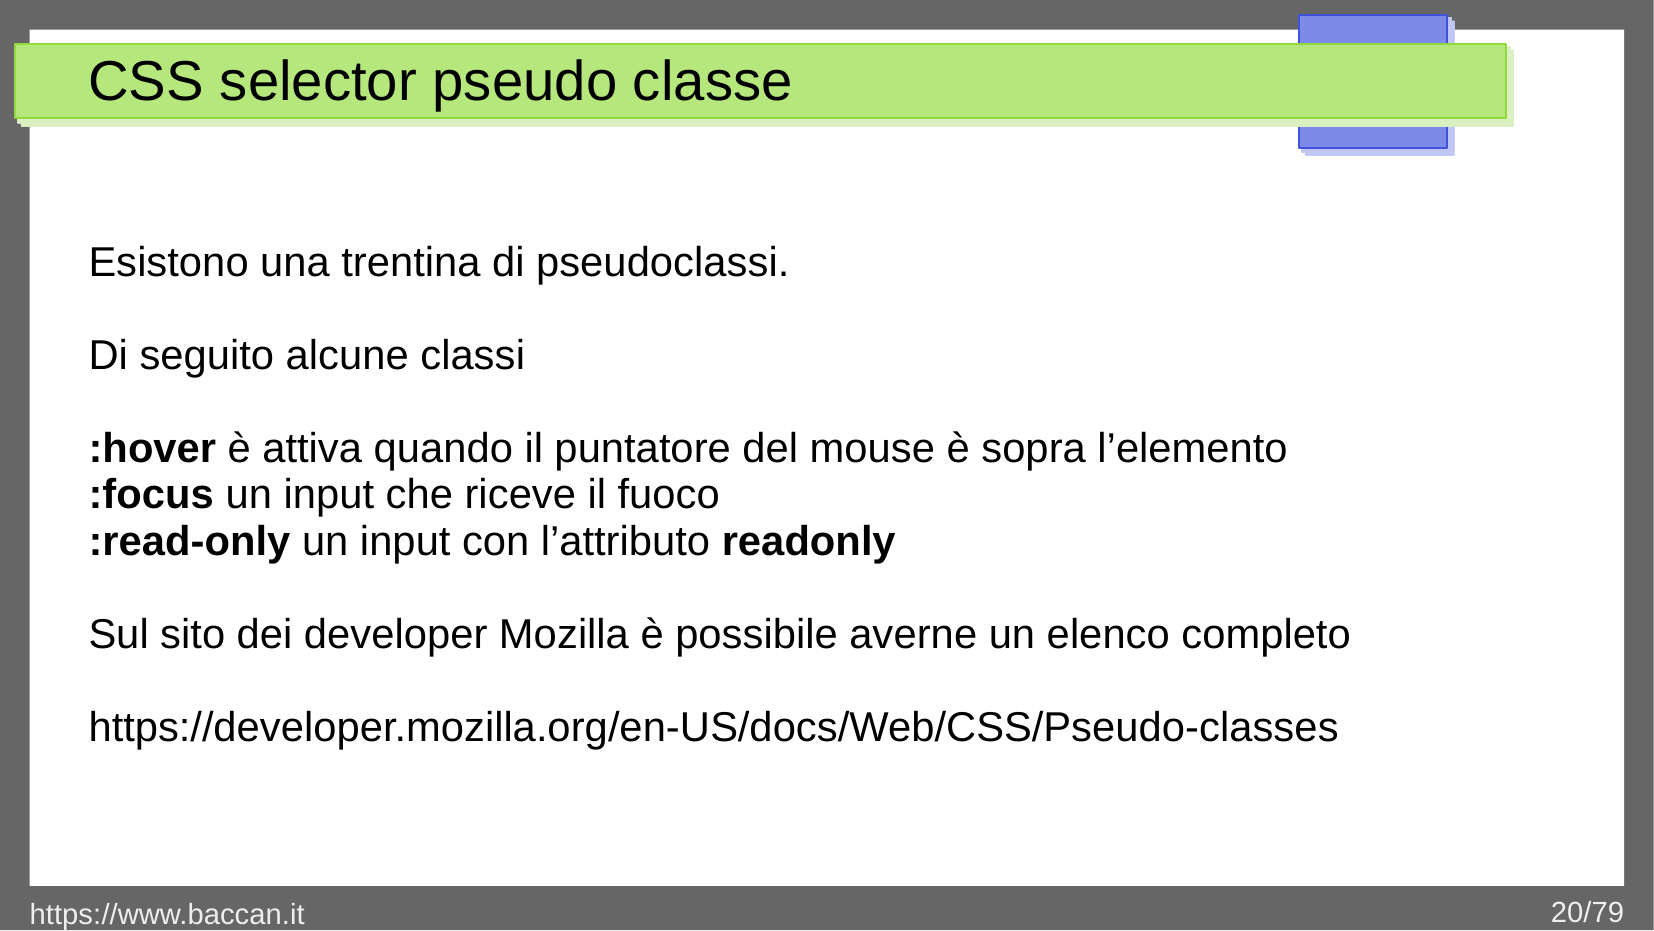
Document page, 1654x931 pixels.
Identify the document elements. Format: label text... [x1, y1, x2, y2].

title CSS selector pseudo classe [88, 44, 1506, 119]
text_box Esistono una trentina di pseudoclassi. Di seguito alcune classi :hover è attiva quando il puntatore del mouse è sopra l’elemento :focus un input che riceve il fuoco :read-only un input con l’attributo readonly Sul sito dei developer Mozilla è possibile averne un elenco completo https://developer.mozilla.org/en-US/docs/Web/CSS/Pseudo-classes [88, 169, 1565, 820]
